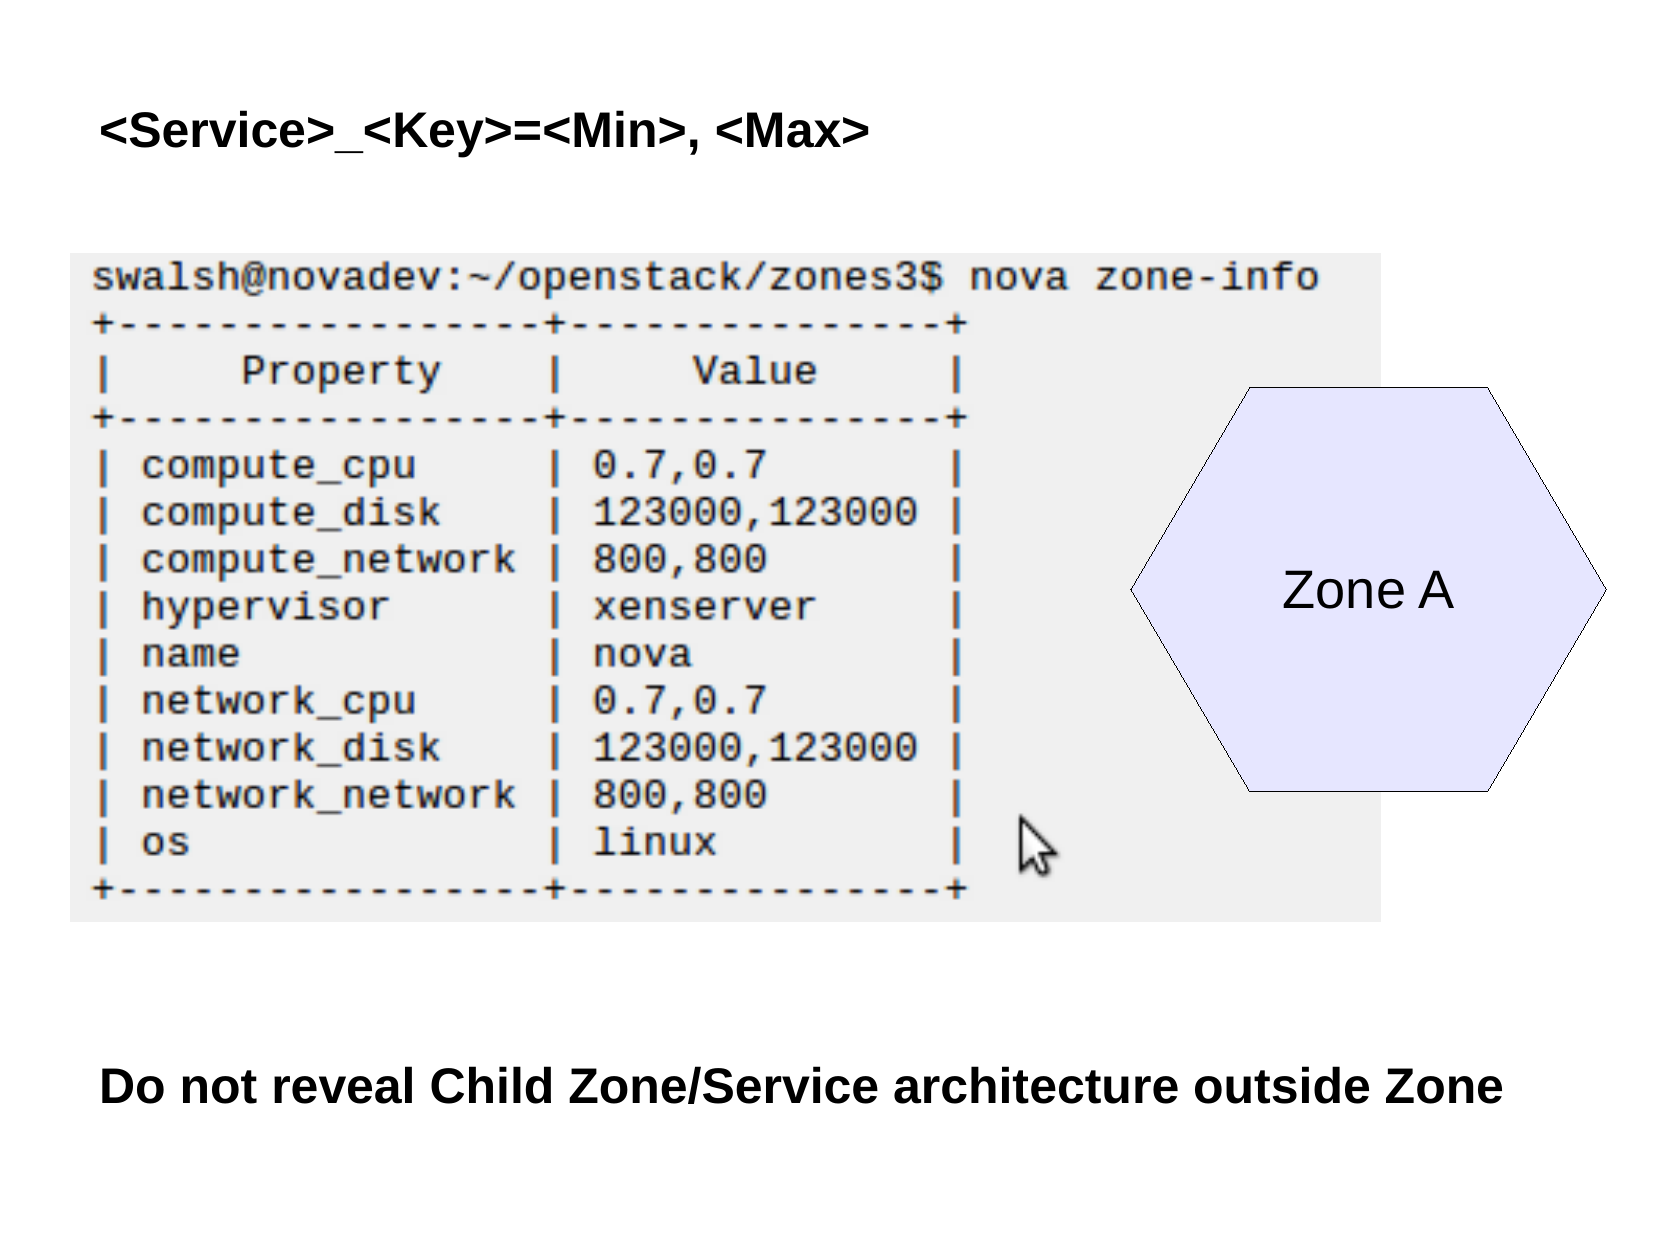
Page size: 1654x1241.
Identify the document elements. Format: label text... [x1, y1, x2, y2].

text_box Do not reveal Child Zone/Service architecture outside Zone [84, 1051, 1521, 1123]
text_box <Service>_<Key>=<Min>, <Max> [84, 94, 886, 167]
text_box Zone A [1130, 387, 1607, 792]
picture [70, 253, 1381, 922]
